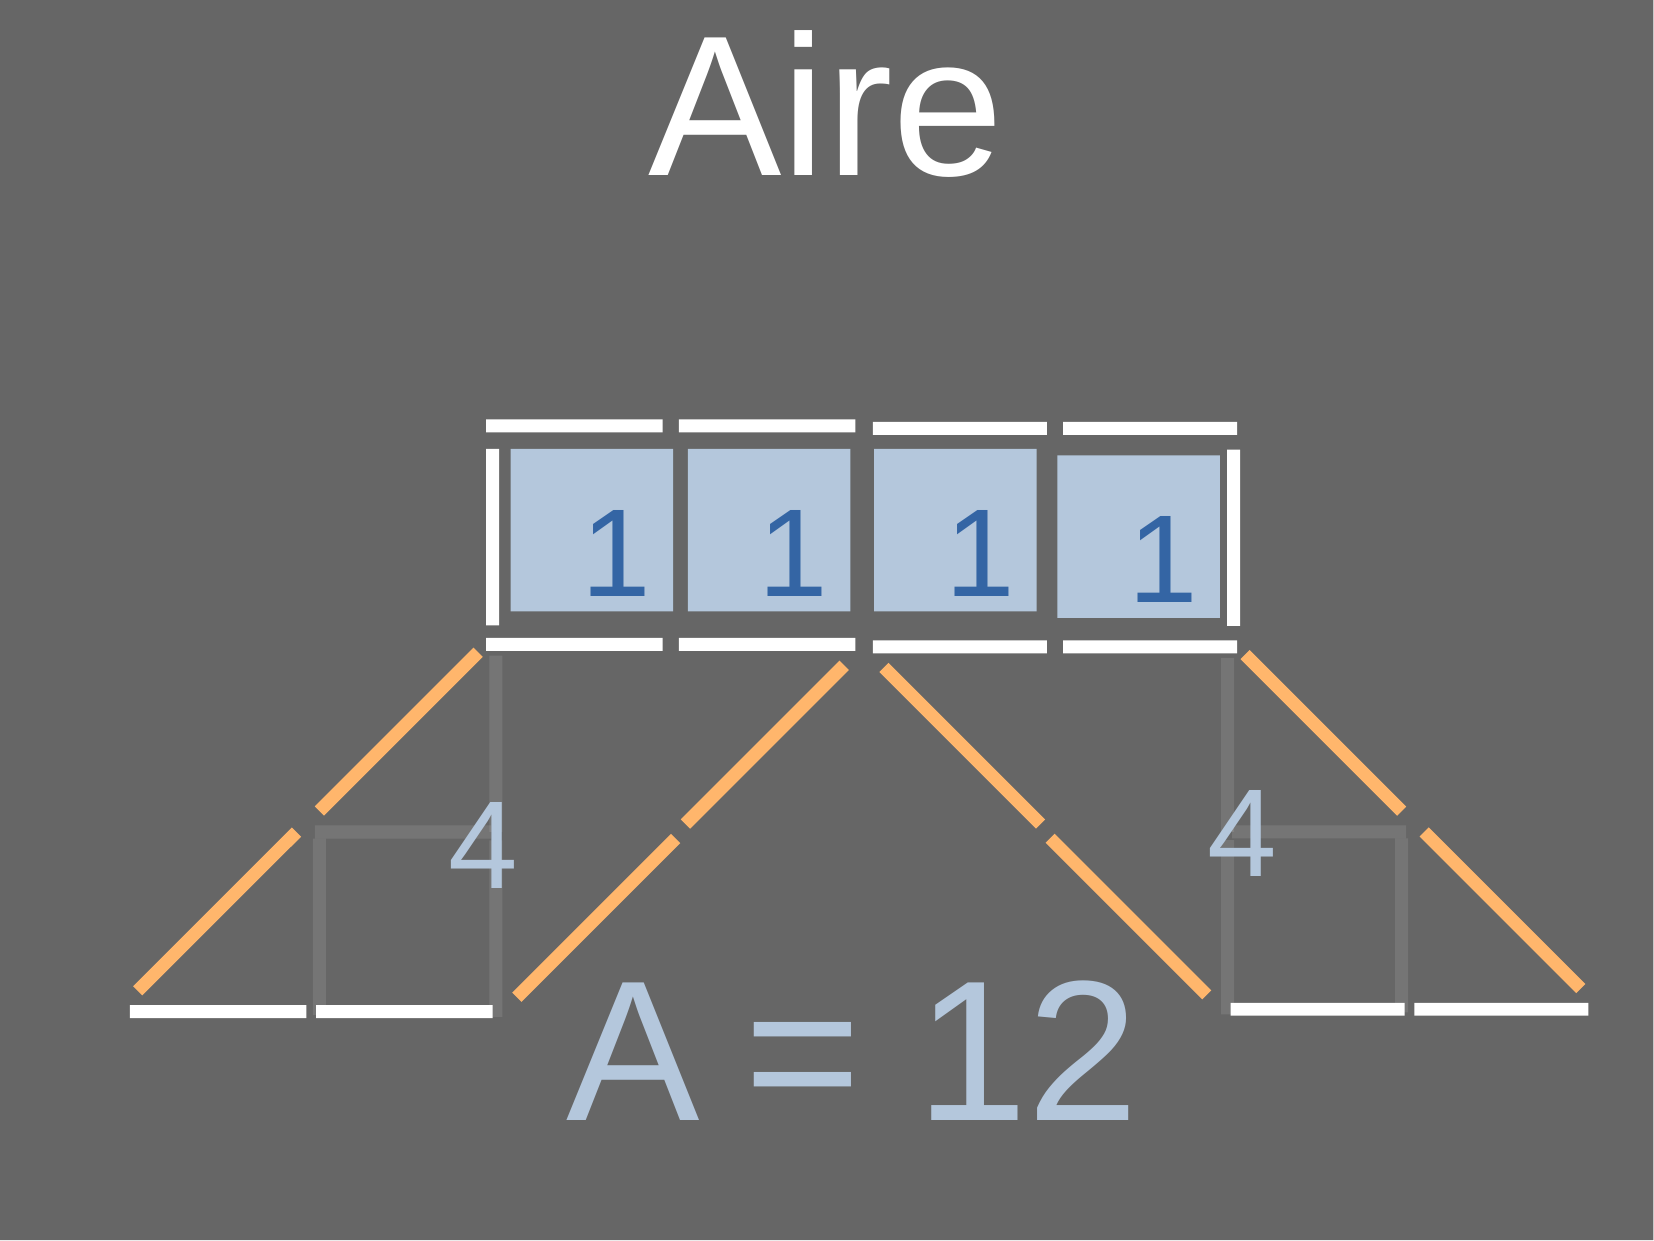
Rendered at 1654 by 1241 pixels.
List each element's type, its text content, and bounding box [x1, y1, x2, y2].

text_box 4 [1192, 755, 1249, 911]
text_box 1 [567, 475, 623, 631]
text_box 1 [744, 475, 800, 630]
text_box 1 [930, 475, 987, 630]
title Aire [353, 0, 1300, 237]
title A = 12 [566, 921, 1513, 1182]
text_box [0, 0, 1654, 1241]
text_box 4 [433, 767, 490, 923]
text_box 1 [1113, 481, 1170, 637]
